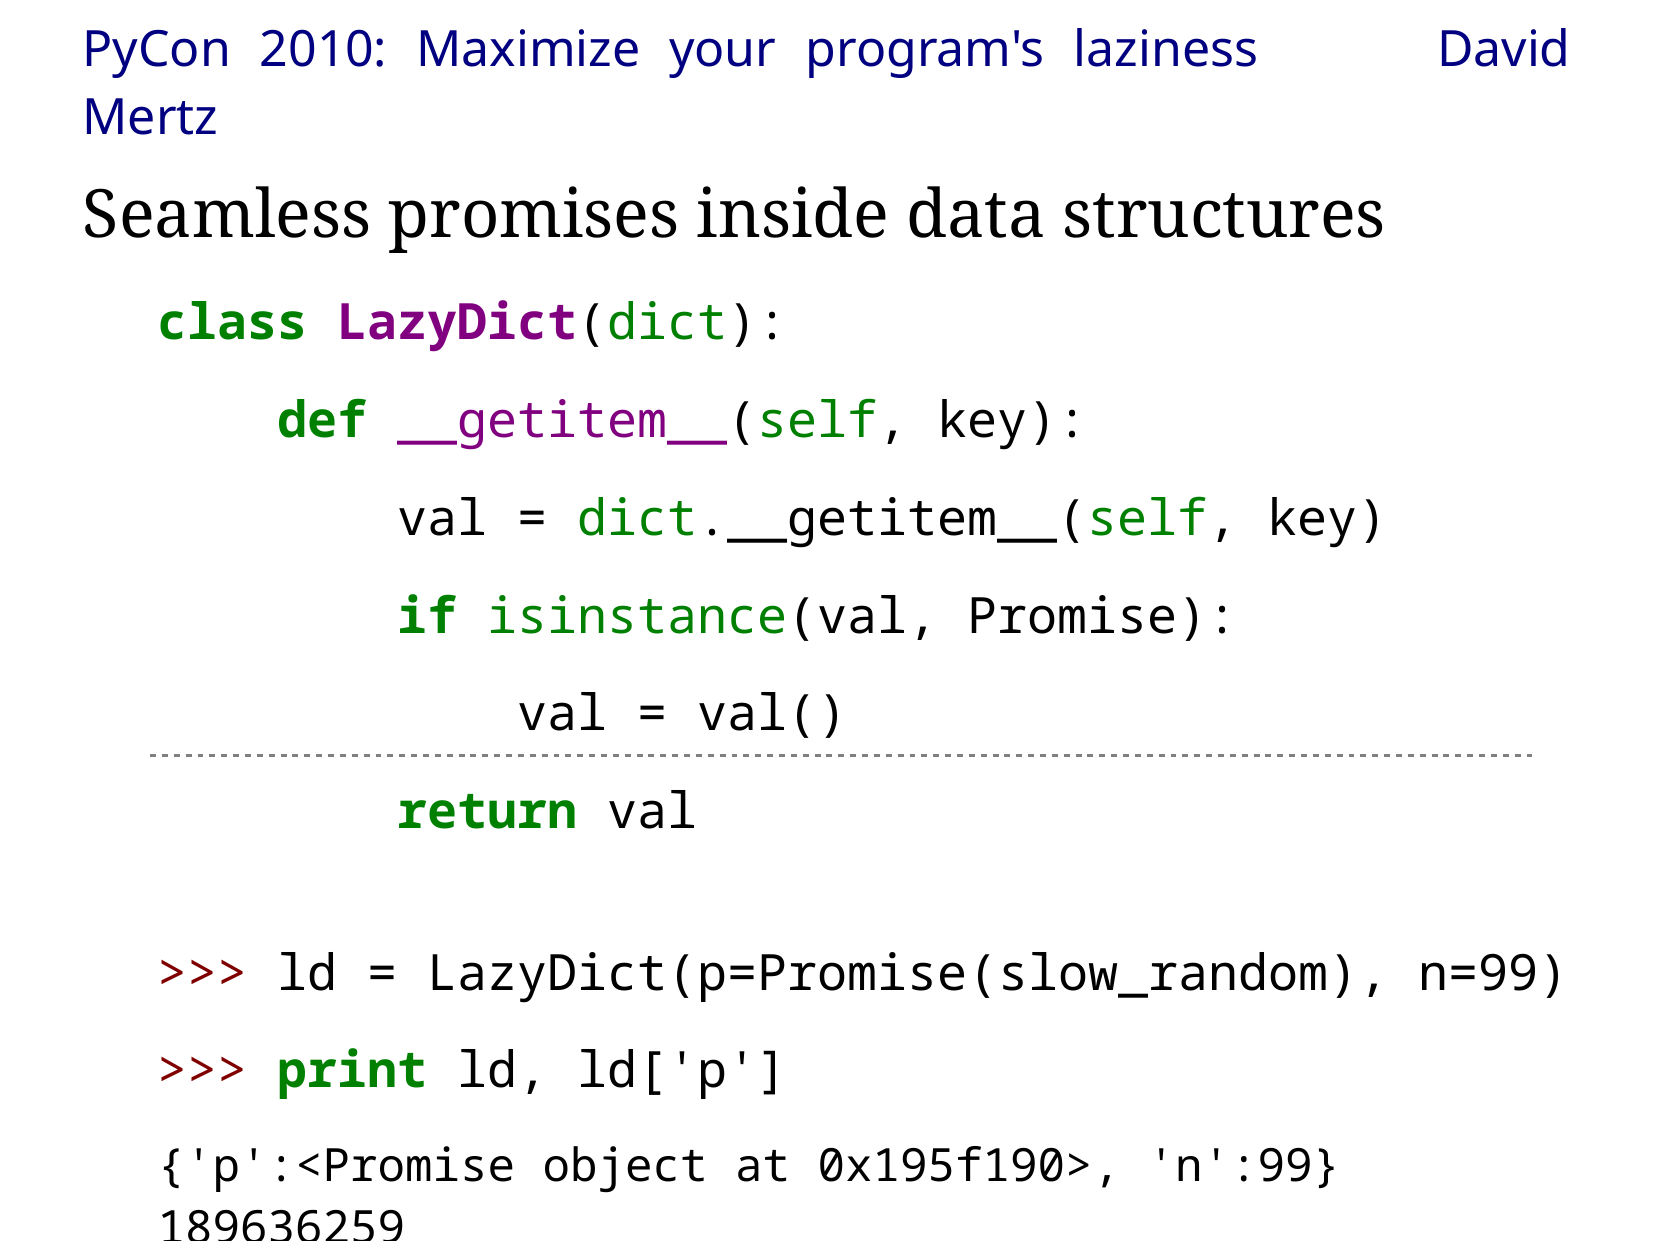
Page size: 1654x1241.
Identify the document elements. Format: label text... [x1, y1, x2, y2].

list [421, 1160, 427, 1168]
list [384, 1159, 398, 1168]
list [1292, 1151, 1306, 1166]
list [411, 1160, 417, 1168]
title PyCon 2010: Maximize your program's laziness David Mertz [82, 49, 1571, 113]
list [220, 1159, 233, 1168]
list [578, 1159, 591, 1168]
list [1044, 1151, 1055, 1168]
list [82, 1041, 1571, 1168]
list [1017, 1151, 1031, 1166]
list [907, 1151, 921, 1166]
list [1264, 1151, 1278, 1166]
list [549, 1159, 563, 1168]
list [494, 1159, 508, 1166]
list [1183, 1159, 1195, 1168]
list [632, 1159, 646, 1166]
list Seamless promises inside data structures class LazyDict(dict): def __getitem__(self, key): val = dict.__getitem__(self, key) if isinstance(val, Promise): val = val() return val >>> ld = LazyDict(p=Promise(slow_random), n=99) >>> print ld, ld['p'] {'p':<Promise object at 0x195f190>, 'n':99} 189636259 [82, 165, 1571, 1041]
list [1051, 1158, 1058, 1168]
list [831, 1158, 838, 1168]
list [824, 1151, 835, 1168]
list [330, 1152, 343, 1165]
